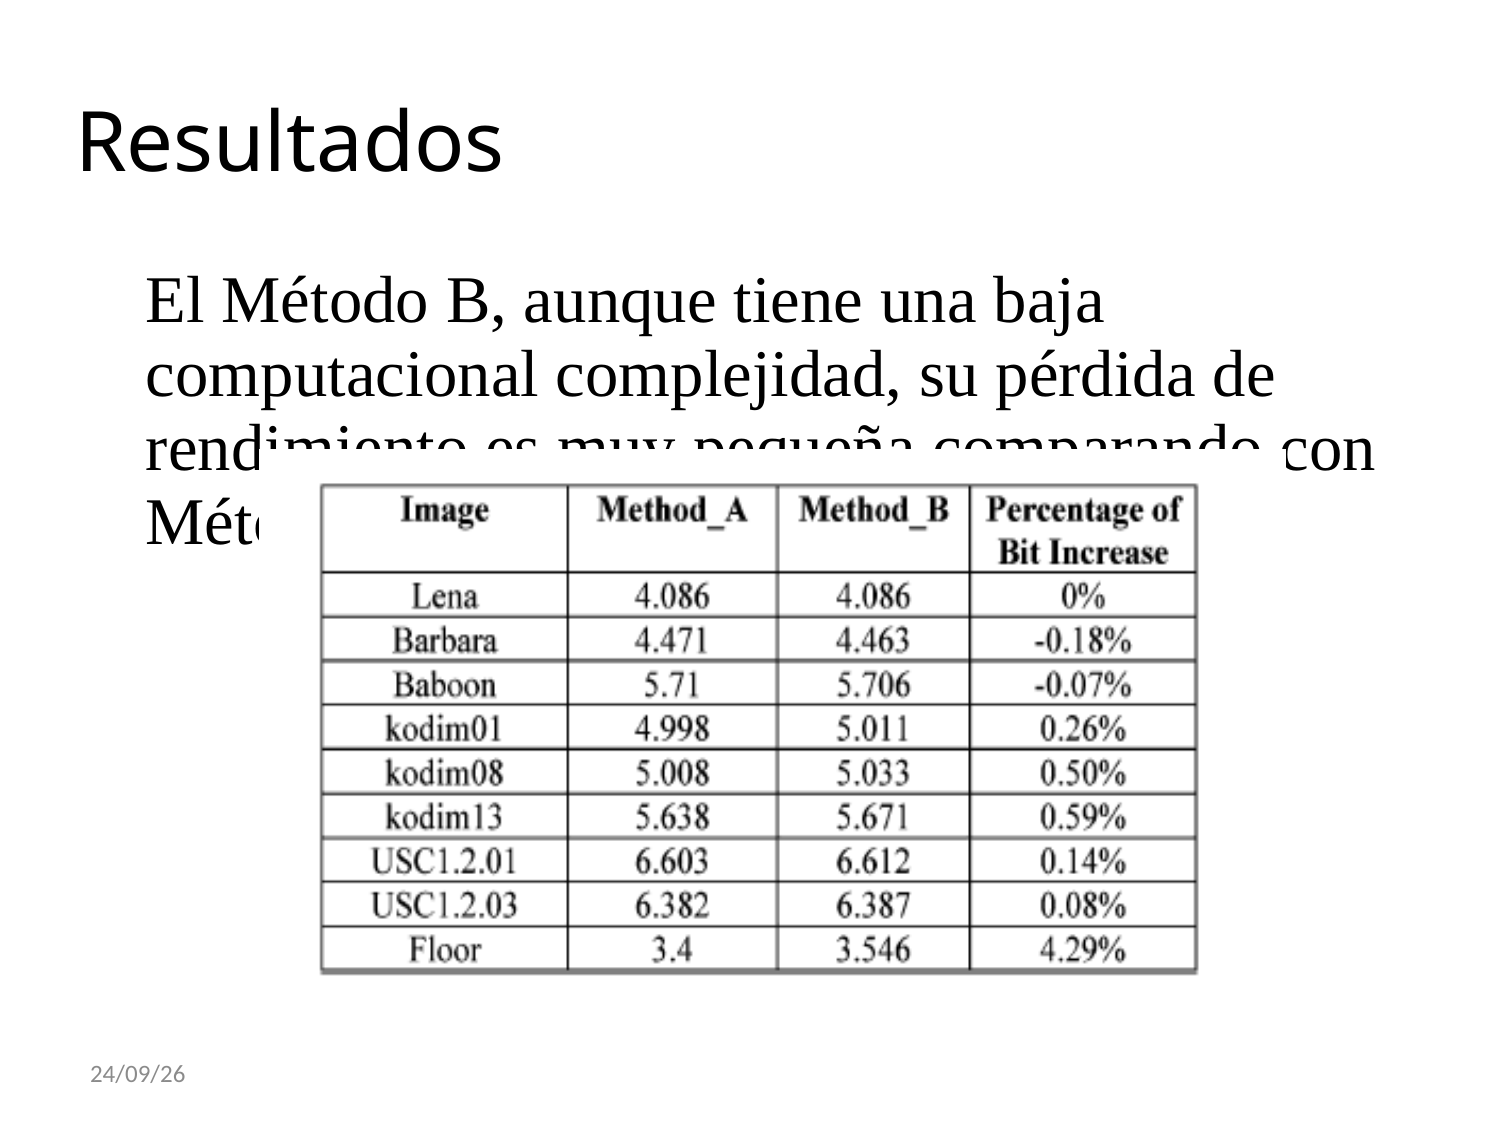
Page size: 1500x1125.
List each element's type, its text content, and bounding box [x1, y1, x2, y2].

picture [259, 449, 1286, 1018]
list El Método B, aunque tiene una baja computacional complejidad, su pérdida de rendimiento es muy pequeña comparando con Método A. [75, 262, 1425, 1005]
title Resultados [74, 51, 1147, 228]
